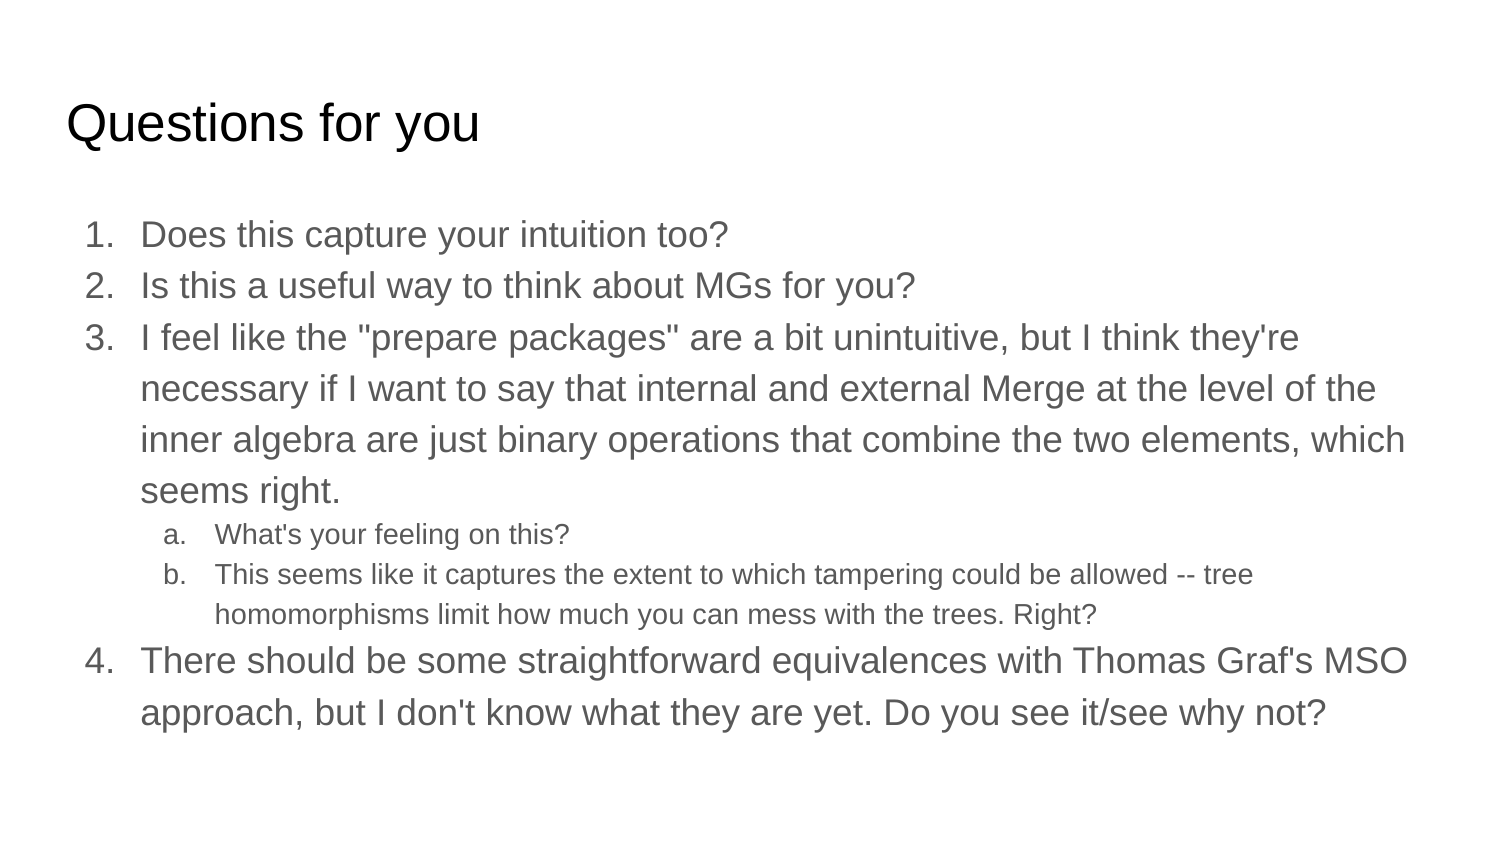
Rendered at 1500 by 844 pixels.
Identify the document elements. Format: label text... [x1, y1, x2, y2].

title Questions for you [51, 72, 1449, 167]
list Does this capture your intuition too? Is this a useful way to think about MGs for you? I feel like the "prepare packages" are a bit unintuitive, but I think they're necessary if I want to say that internal and external Merge at the level of the inner algebra are just binary operations that combine the two elements, which seems right. What's your feeling on this? This seems like it captures the extent to which tampering could be allowed -- tree homomorphisms limit how much you can mess with the trees. Right? There should be some straightforward equivalences with Thomas Graf's MSO approach, but I don't know what they are yet. Do you see it/see why not? [51, 189, 1449, 750]
